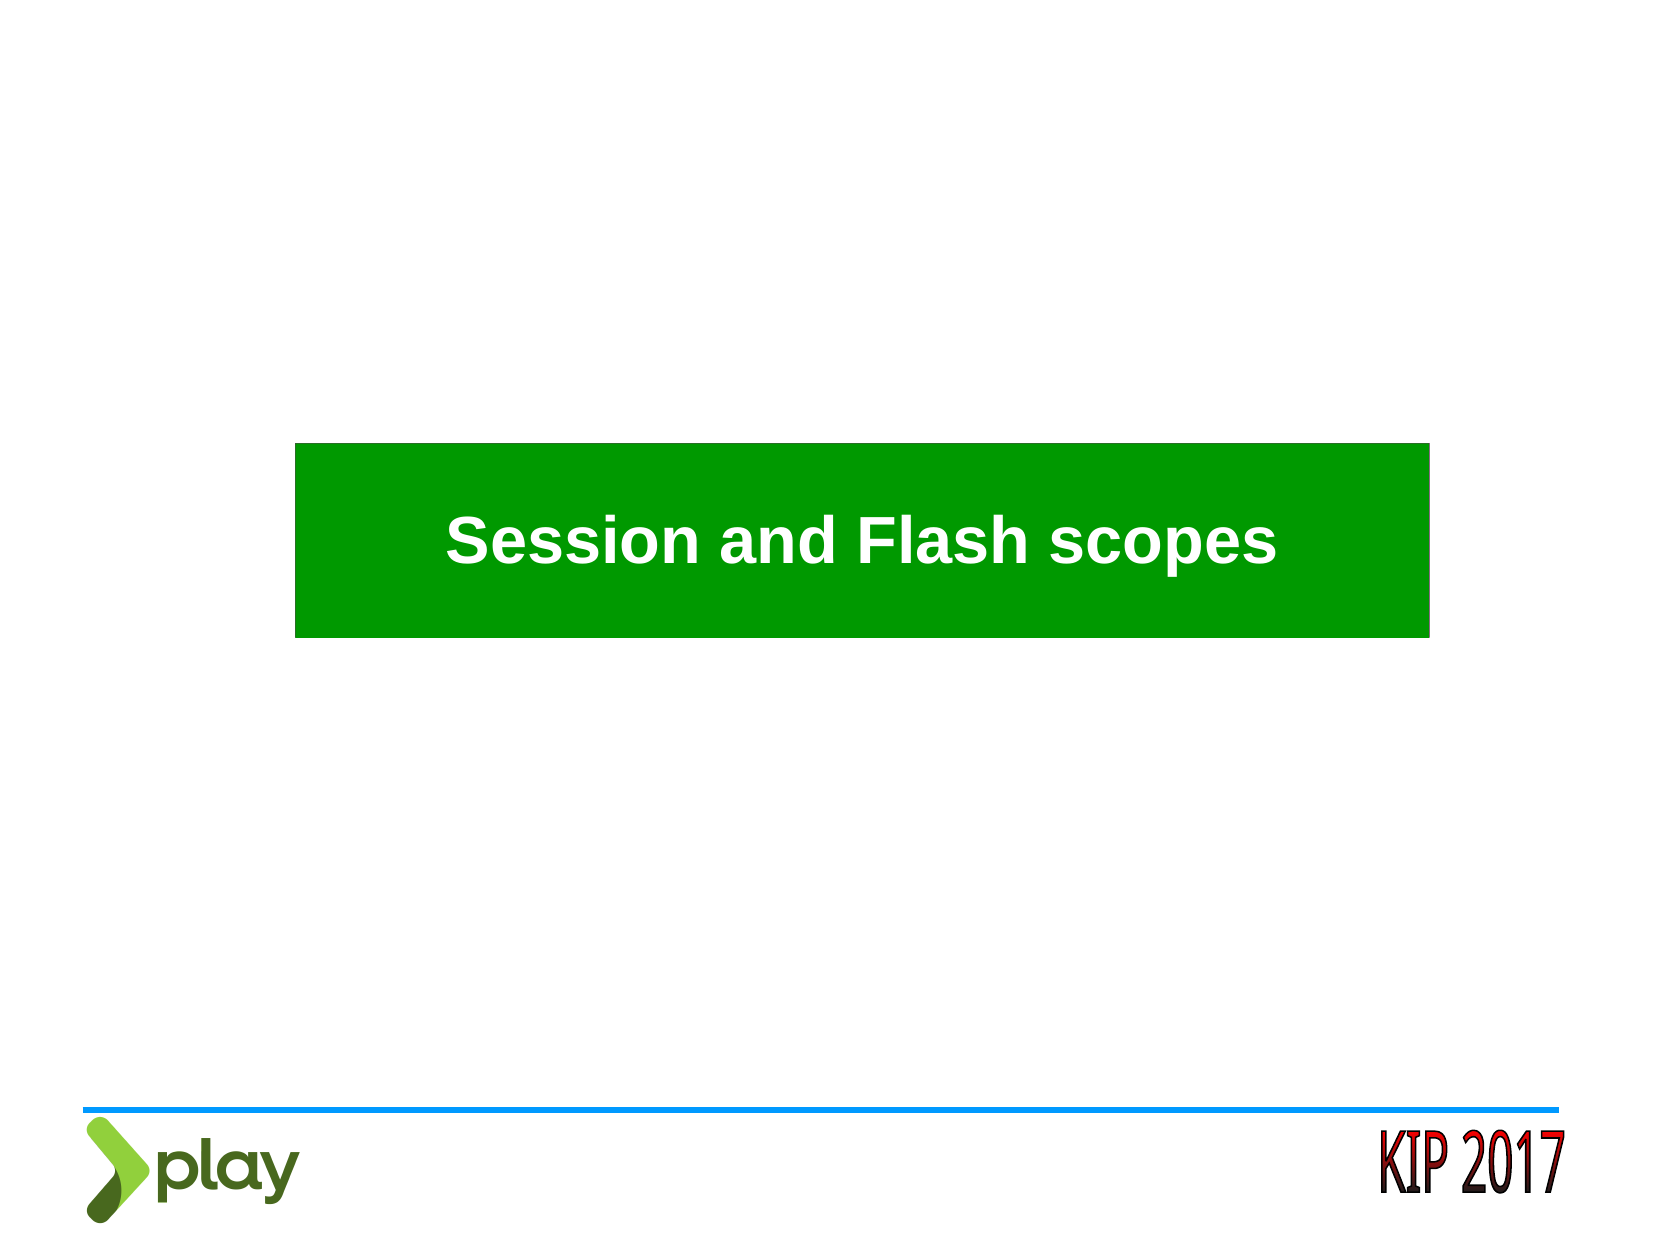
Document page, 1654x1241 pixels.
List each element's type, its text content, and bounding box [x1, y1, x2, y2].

subtitle Session and Flash scopes [295, 443, 1430, 638]
picture [73, 1111, 308, 1229]
